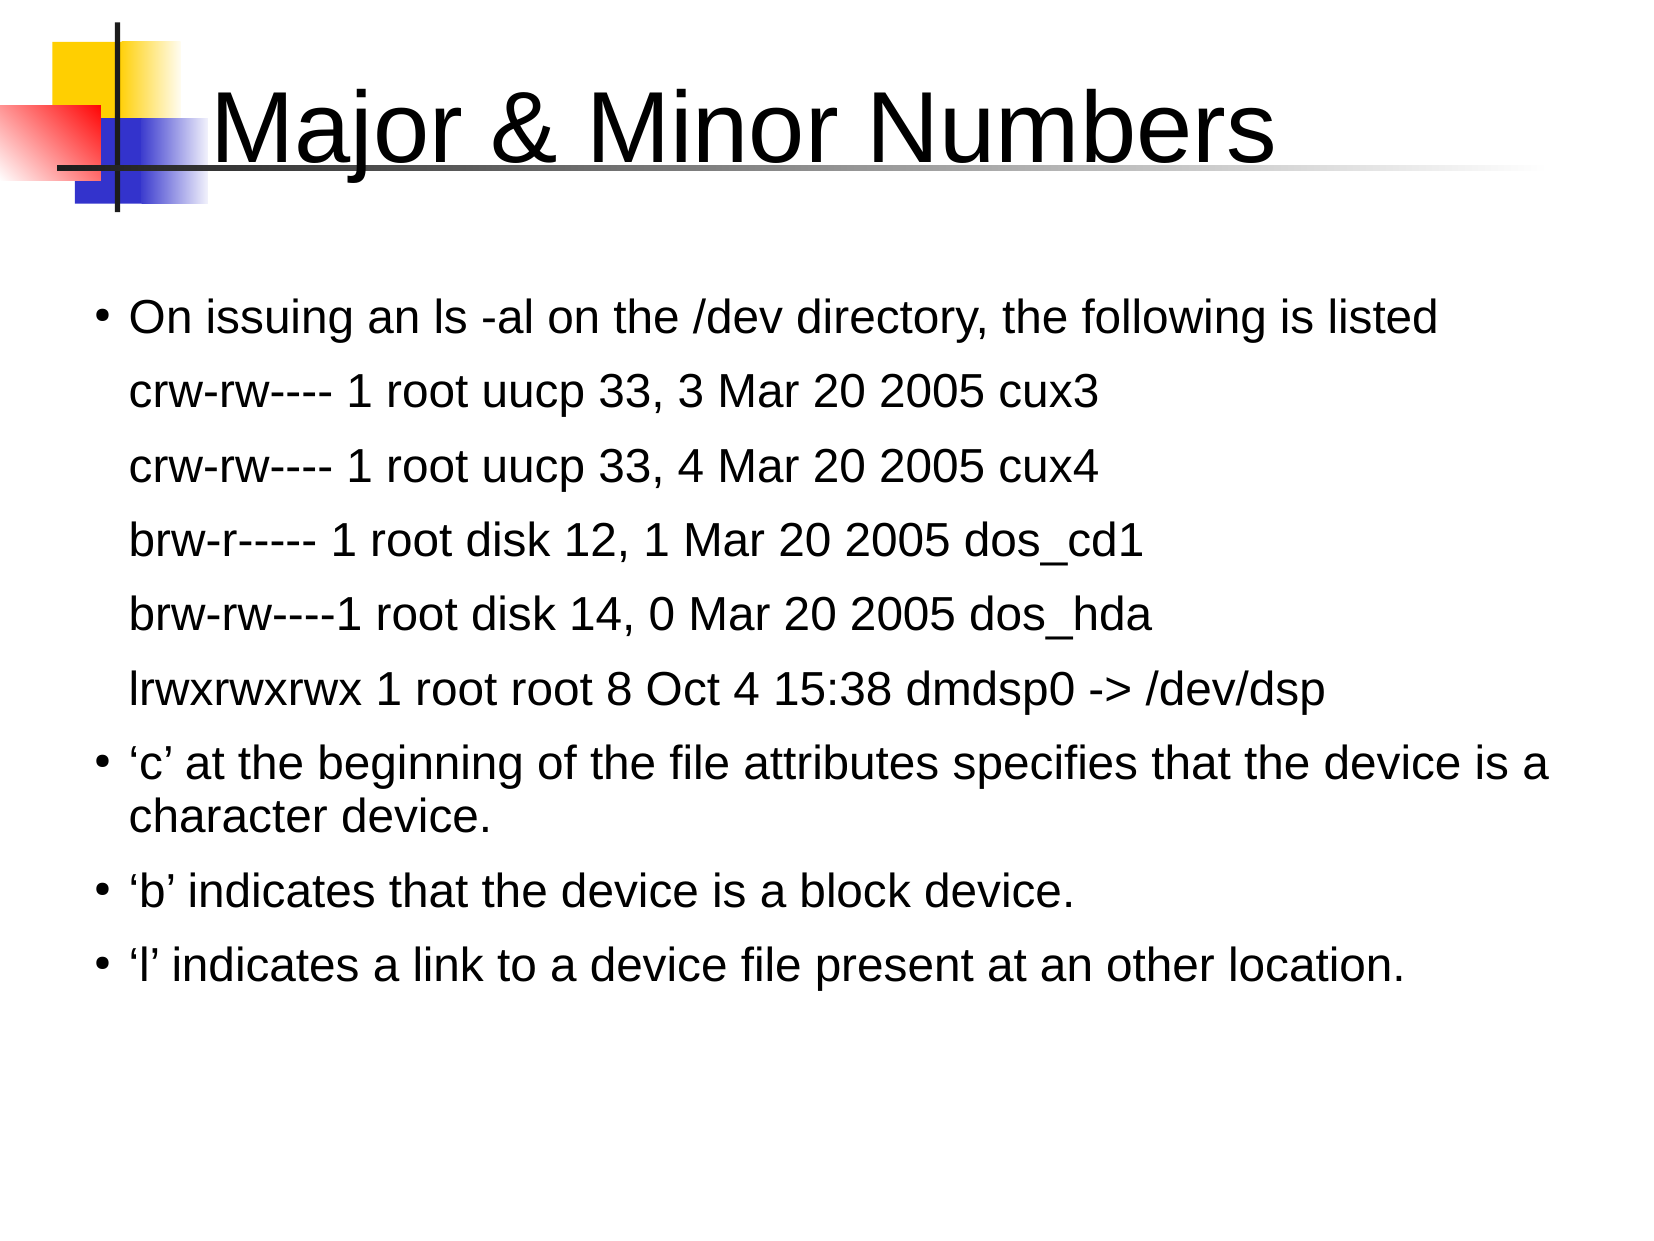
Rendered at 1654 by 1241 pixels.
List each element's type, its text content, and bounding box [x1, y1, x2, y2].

title Major & Minor Numbers [0, 23, 1489, 231]
list On issuing an ls -al on the /dev directory, the following is listed crw-rw---- 1 root uucp 33, 3 Mar 20 2005 cux3 crw-rw---- 1 root uucp 33, 4 Mar 20 2005 cux4 brw-r----- 1 root disk 12, 1 Mar 20 2005 dos_cd1 brw-rw----1 root disk 14, 0 Mar 20 2005 dos_hda lrwxrwxrwx 1 root root 8 Oct 4 15:38 dmdsp0 -> /dev/dsp ‘c’ at the beginning of the file attributes specifies that the device is a character device. ‘b’ indicates that the device is a block device. ‘l’ indicates a link to a device file present at an other location. [82, 290, 1571, 1010]
